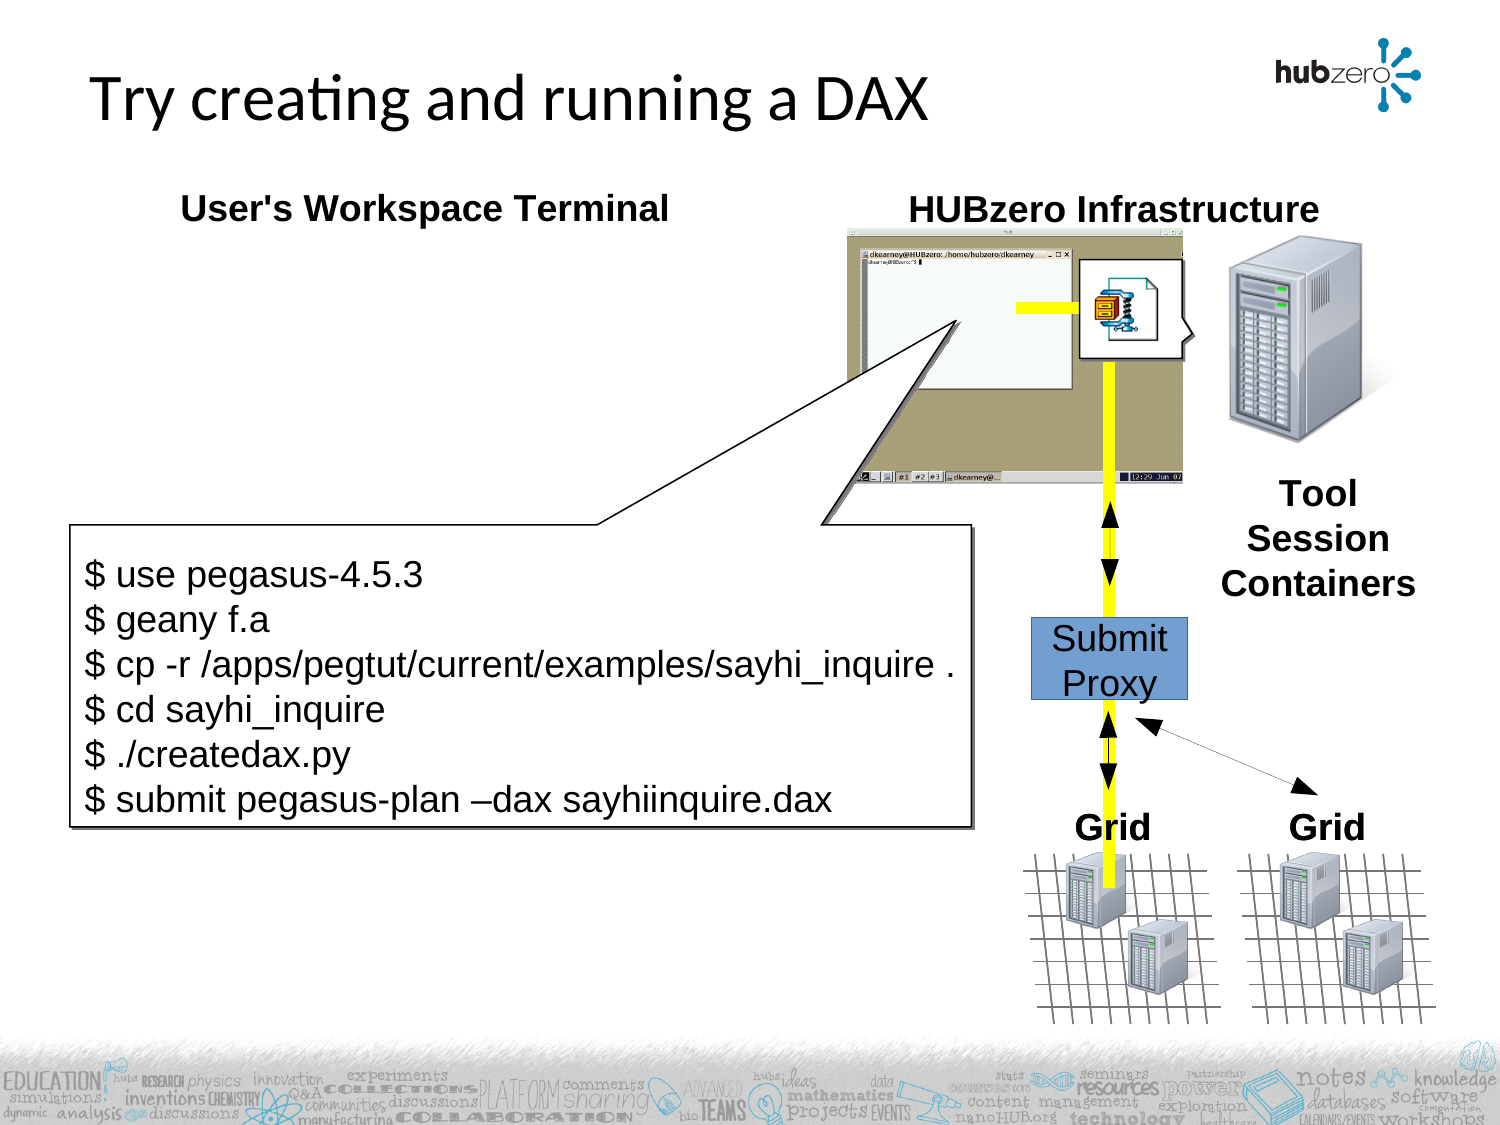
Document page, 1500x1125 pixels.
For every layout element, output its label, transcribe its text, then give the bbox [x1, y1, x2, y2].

text_box Grid [1059, 795, 1167, 856]
picture [1115, 359, 1183, 484]
text_box User's Workspace Terminal [165, 176, 682, 237]
text_box $ use pegasus-4.5.3 $ geany f.a $ cp -r /apps/pegtut/current/examples/sayhi_inquire . $ cd sayhi_inquire $ ./createdax.py $ submit pegasus-plan –dax sayhiinquire.dax [69, 542, 972, 827]
title Try creating and running a DAX [75, 44, 1425, 144]
picture [1087, 270, 1165, 349]
picture [0, 1034, 1500, 1125]
picture [1204, 228, 1415, 451]
text_box Tool Session Containers [1205, 461, 1443, 612]
picture [847, 228, 1183, 484]
picture [1268, 849, 1427, 998]
text_box Grid [1274, 795, 1382, 856]
picture [1272, 35, 1424, 44]
text_box [1079, 259, 1193, 359]
text_box HUBzero Infrastructure [893, 177, 1336, 238]
picture [1054, 849, 1212, 998]
text_box Submit Proxy [1031, 617, 1188, 700]
text_box [69, 320, 972, 542]
